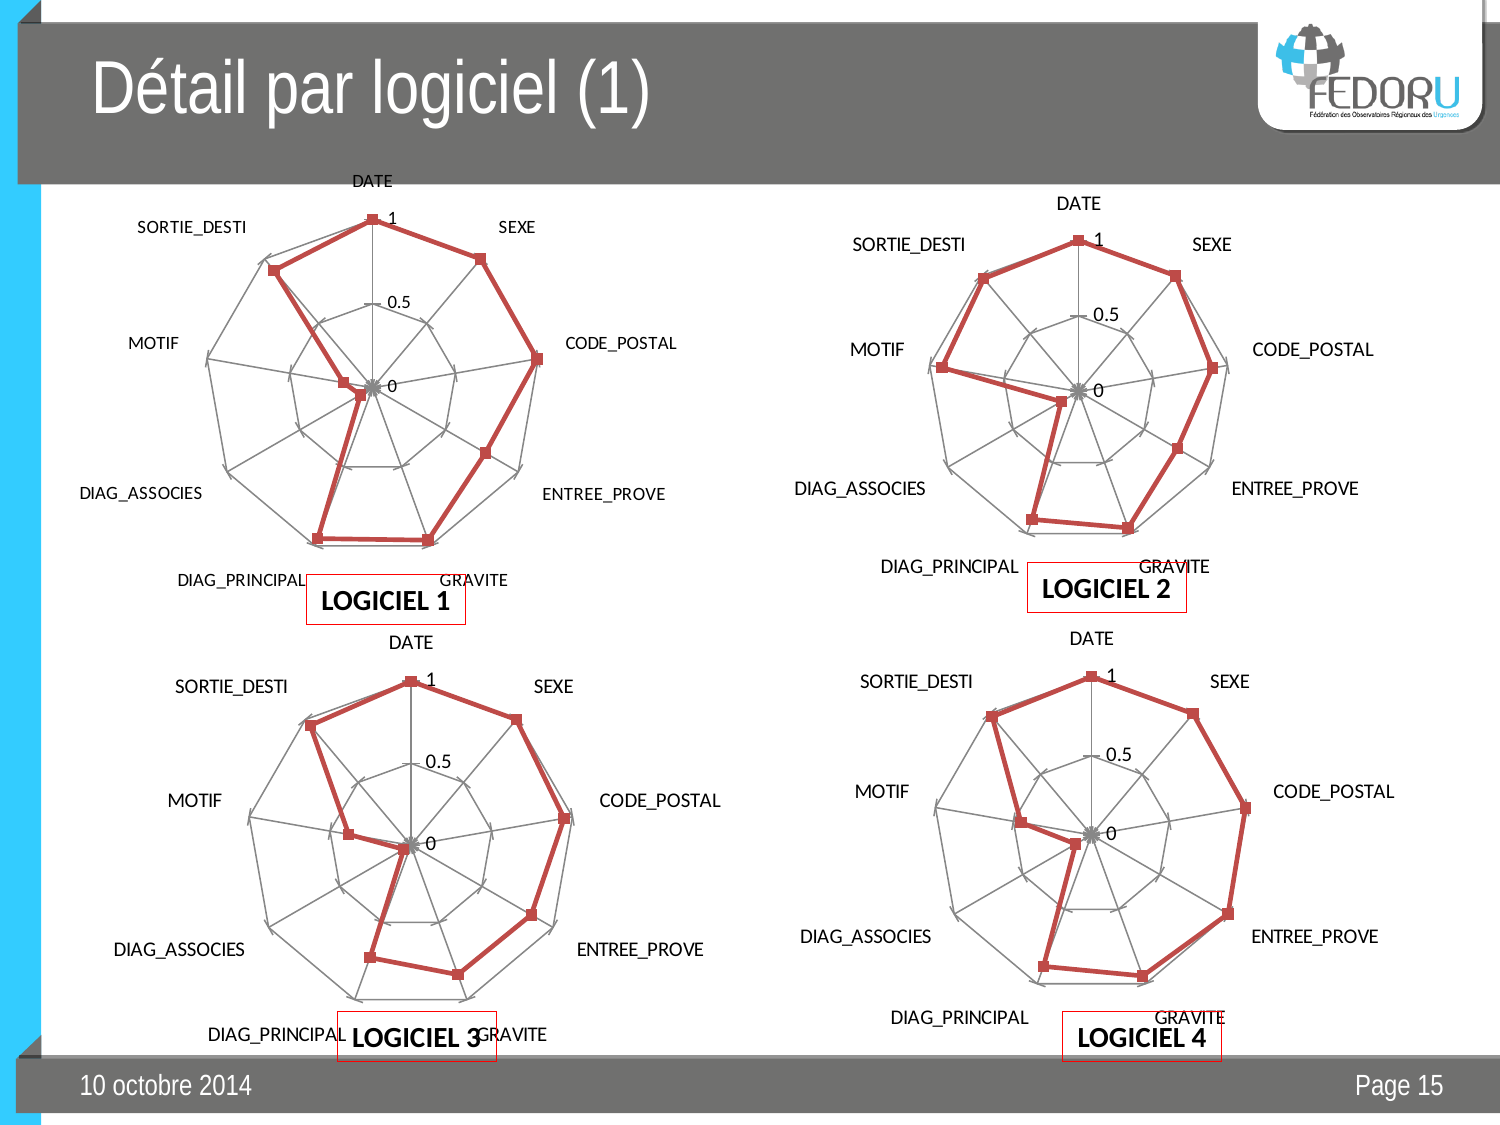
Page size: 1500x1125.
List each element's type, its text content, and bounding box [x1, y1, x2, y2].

text_box LOGICIEL 4 [1062, 1011, 1222, 1062]
text_box LOGICIEL 1 [306, 574, 466, 625]
picture [1275, 20, 1459, 118]
text_box 10 octobre 2014 [64, 1058, 301, 1106]
text_box LOGICIEL 3 [337, 1011, 497, 1062]
text_box LOGICIEL 2 [1027, 562, 1187, 613]
chart [64, 164, 692, 600]
text_box Page <numéro> [1316, 1058, 1459, 1106]
chart [56, 621, 1459, 1055]
title Détail par logiciel (1) [76, 30, 1223, 161]
chart [738, 186, 1430, 587]
